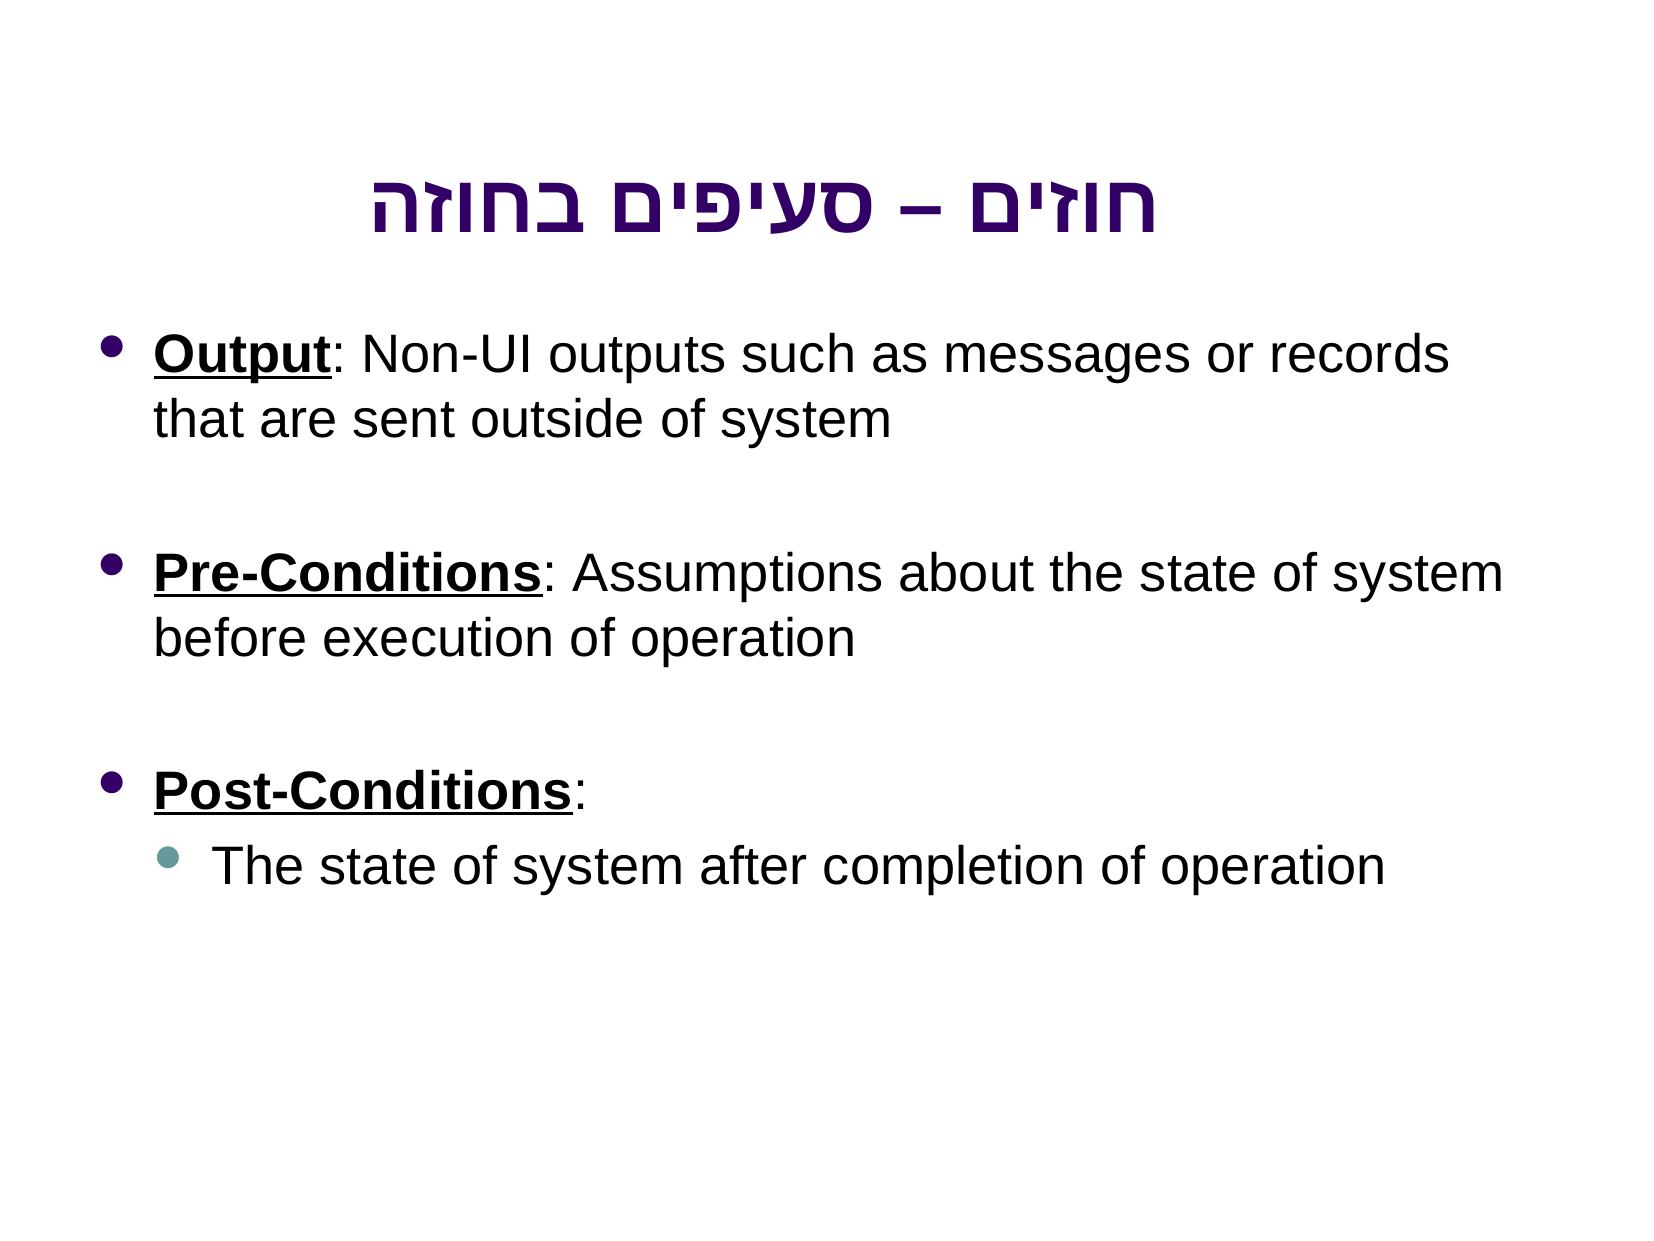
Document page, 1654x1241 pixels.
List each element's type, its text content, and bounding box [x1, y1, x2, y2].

list Output: Non-UI outputs such as messages or records that are sent outside of system Pre-Conditions: Assumptions about the state of system before execution of operation Post-Conditions: The state of system after completion of operation [82, 310, 1571, 1109]
title חוזים – סעיפים בחוזה [82, 22, 1447, 257]
